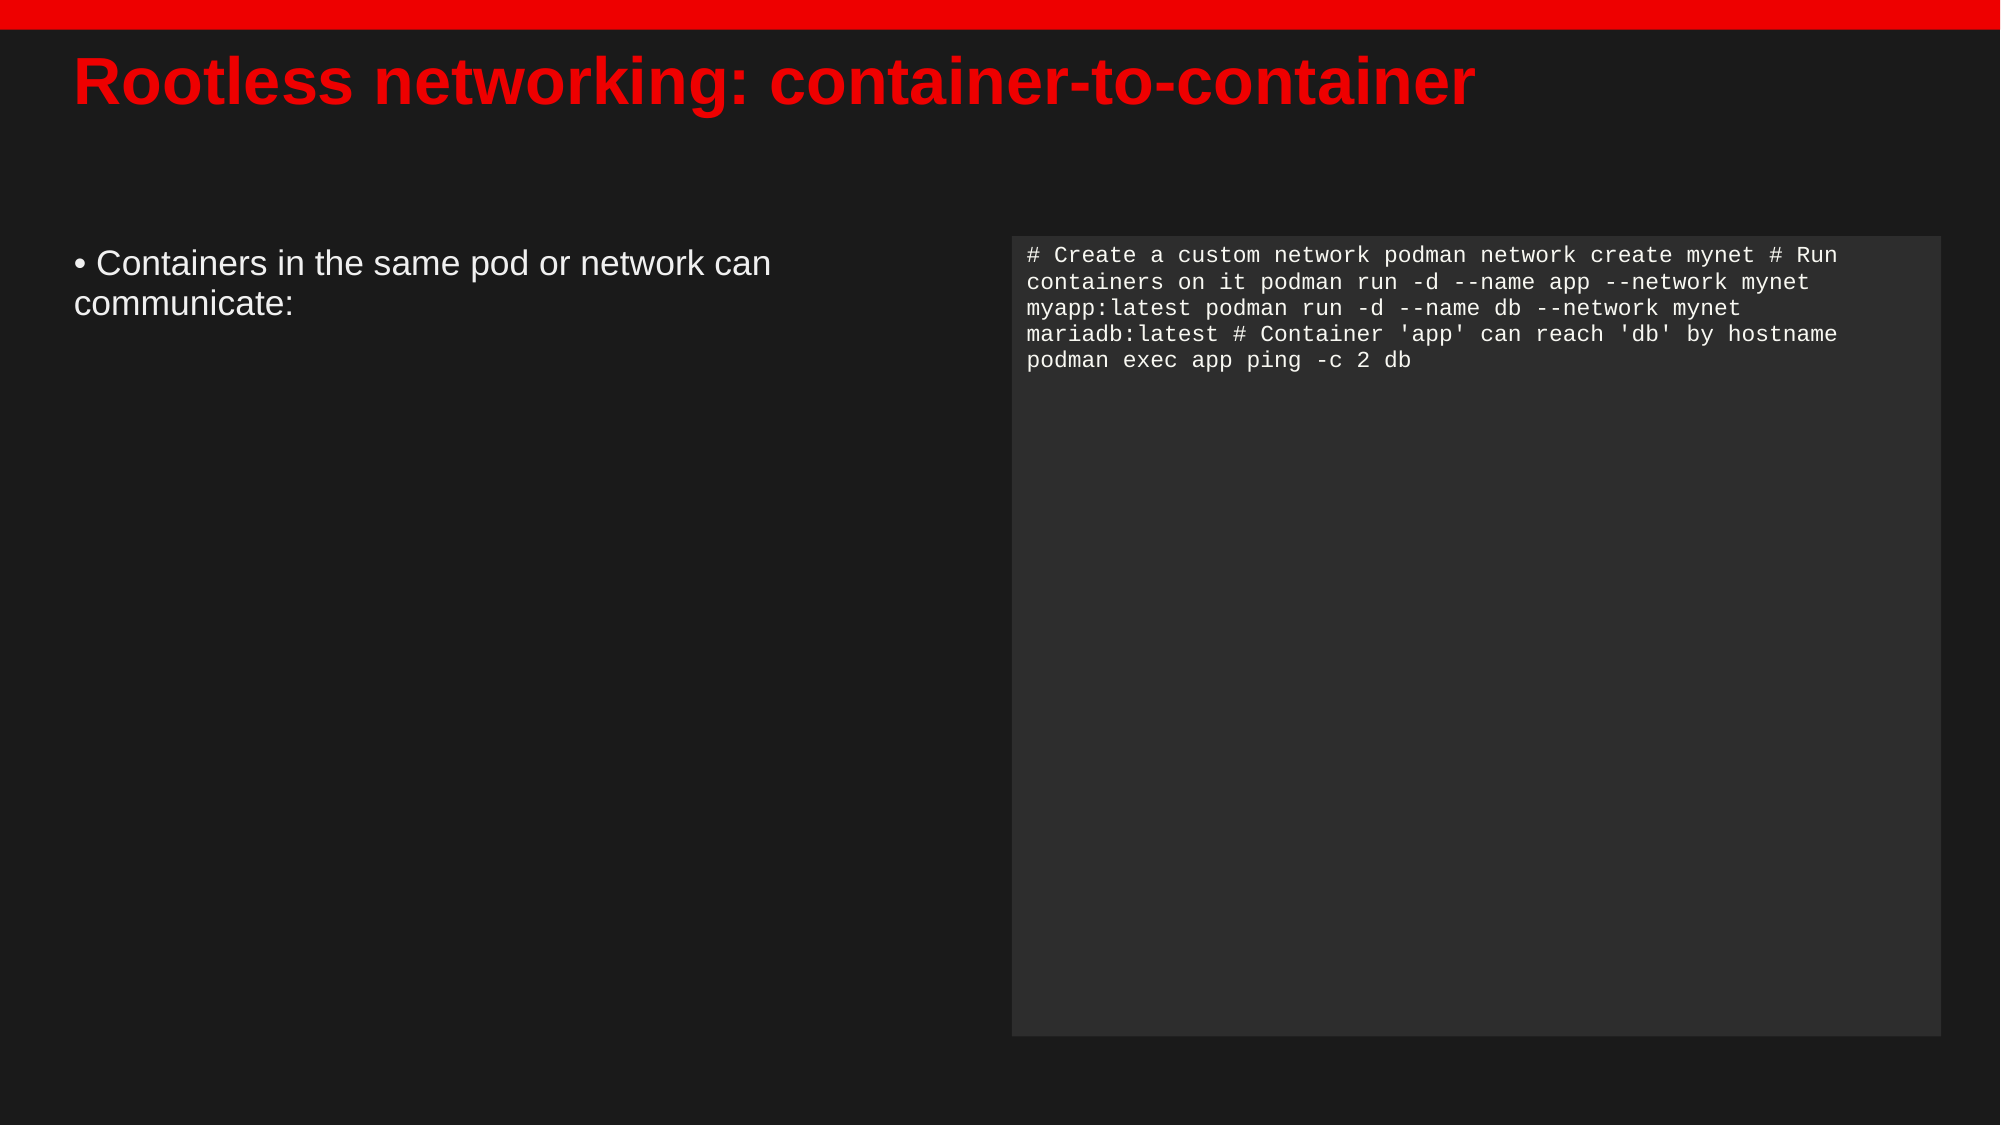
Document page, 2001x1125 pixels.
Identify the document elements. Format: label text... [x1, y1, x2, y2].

text_box • Containers in the same pod or network can communicate: [59, 236, 989, 1037]
text_box # Create a custom network podman network create mynet # Run containers on it podman run -d --name app --network mynet myapp:latest podman run -d --name db --network mynet mariadb:latest # Container 'app' can reach 'db' by hostname podman exec app ping -c 2 db [1011, 236, 1942, 1037]
text_box [0, 0, 2001, 30]
text_box Rootless networking: container-to-container [59, 36, 1942, 208]
